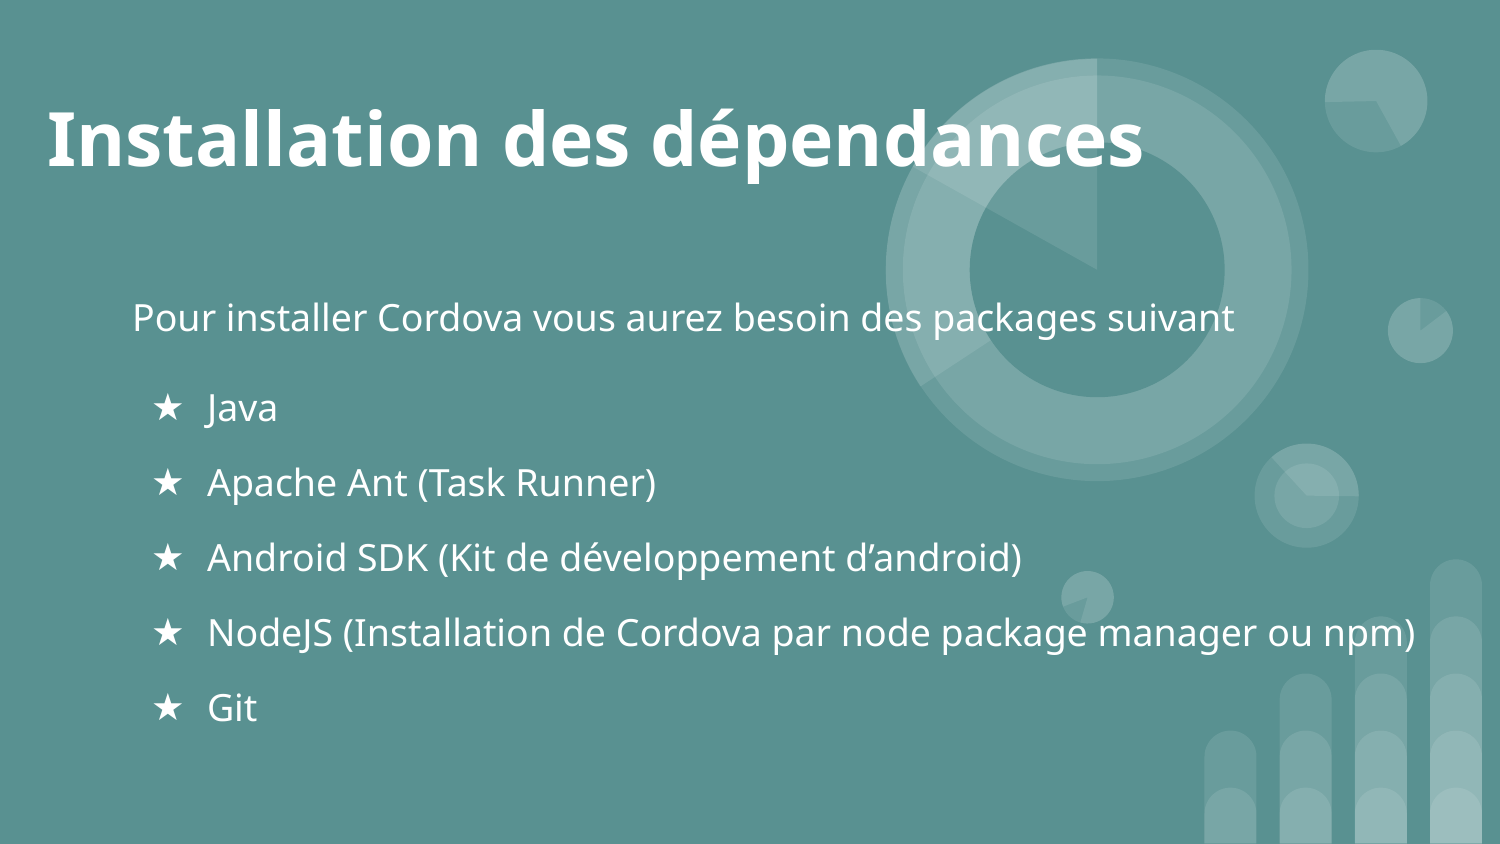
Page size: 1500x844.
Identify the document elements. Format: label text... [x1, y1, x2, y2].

subtitle Pour installer Cordova vous aurez besoin des packages suivant Java Apache Ant (Task Runner) Android SDK (Kit de développement d’android) NodeJS (Installation de Cordova par node package manager ou npm) Git [117, 278, 1458, 772]
title Installation des dépendances [32, 47, 1489, 225]
